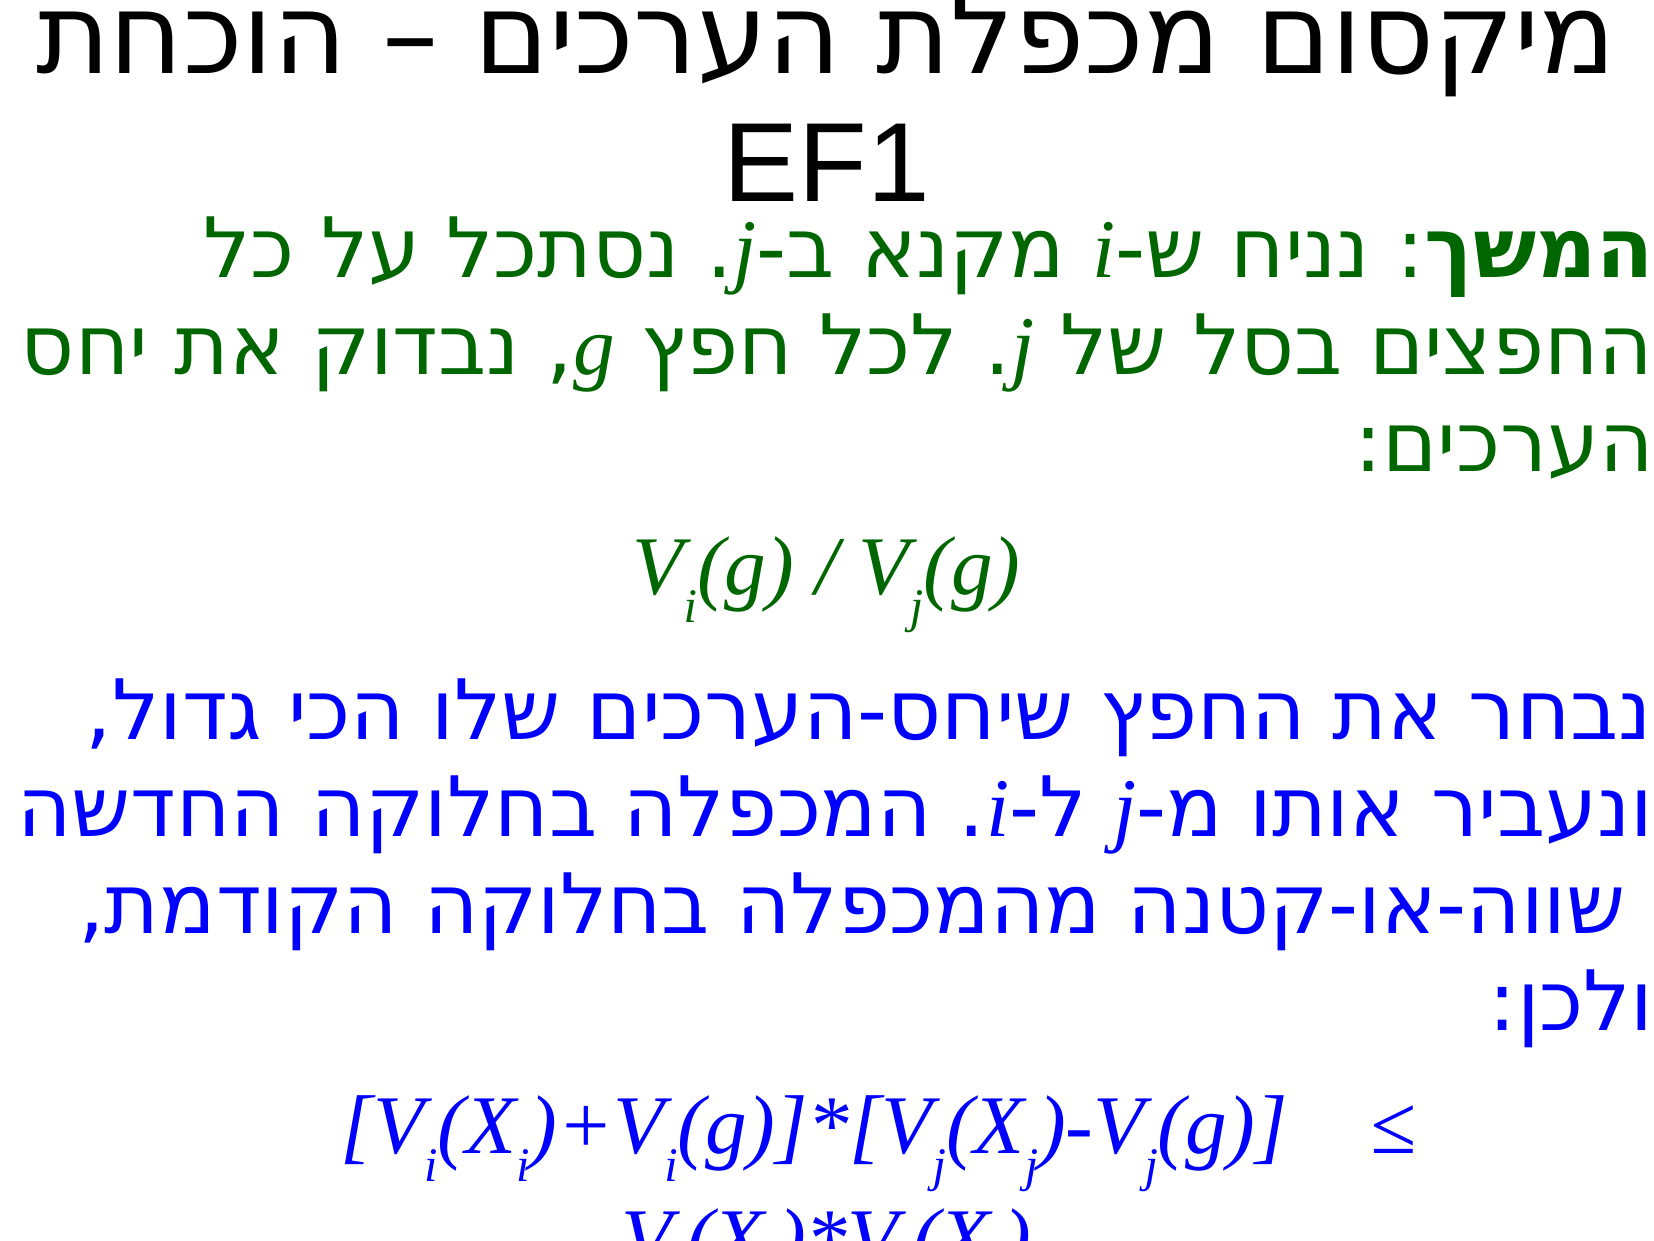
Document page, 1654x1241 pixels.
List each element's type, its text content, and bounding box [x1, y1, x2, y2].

title מיקסום מכפלת הערכים – הוכחת EF1 [0, 28, 1654, 166]
list המשך: נניח ש-i מקנא ב-j. נסתכל על כל החפצים בסל של j. לכל חפץ g, נבדוק את יחס הערכים: Vi(g) / Vj(g) נבחר את החפץ שיחס-הערכים שלו הכי גדול, ונעביר אותו מ-j ל-i. המכפלה בחלוקה החדשה שווה-או-קטנה מהמכפלה בחלוקה הקודמת, ולכן: [Vi(Xi)+Vi(g)]*[Vj(Xj)-Vj(g)] ≤ Vi(Xi)*Vj(Xj) → Vj(Xj) * Vi(g) / Vj(g) ≤ Vi(Xi) + Vi(g) [0, 199, 1654, 1241]
